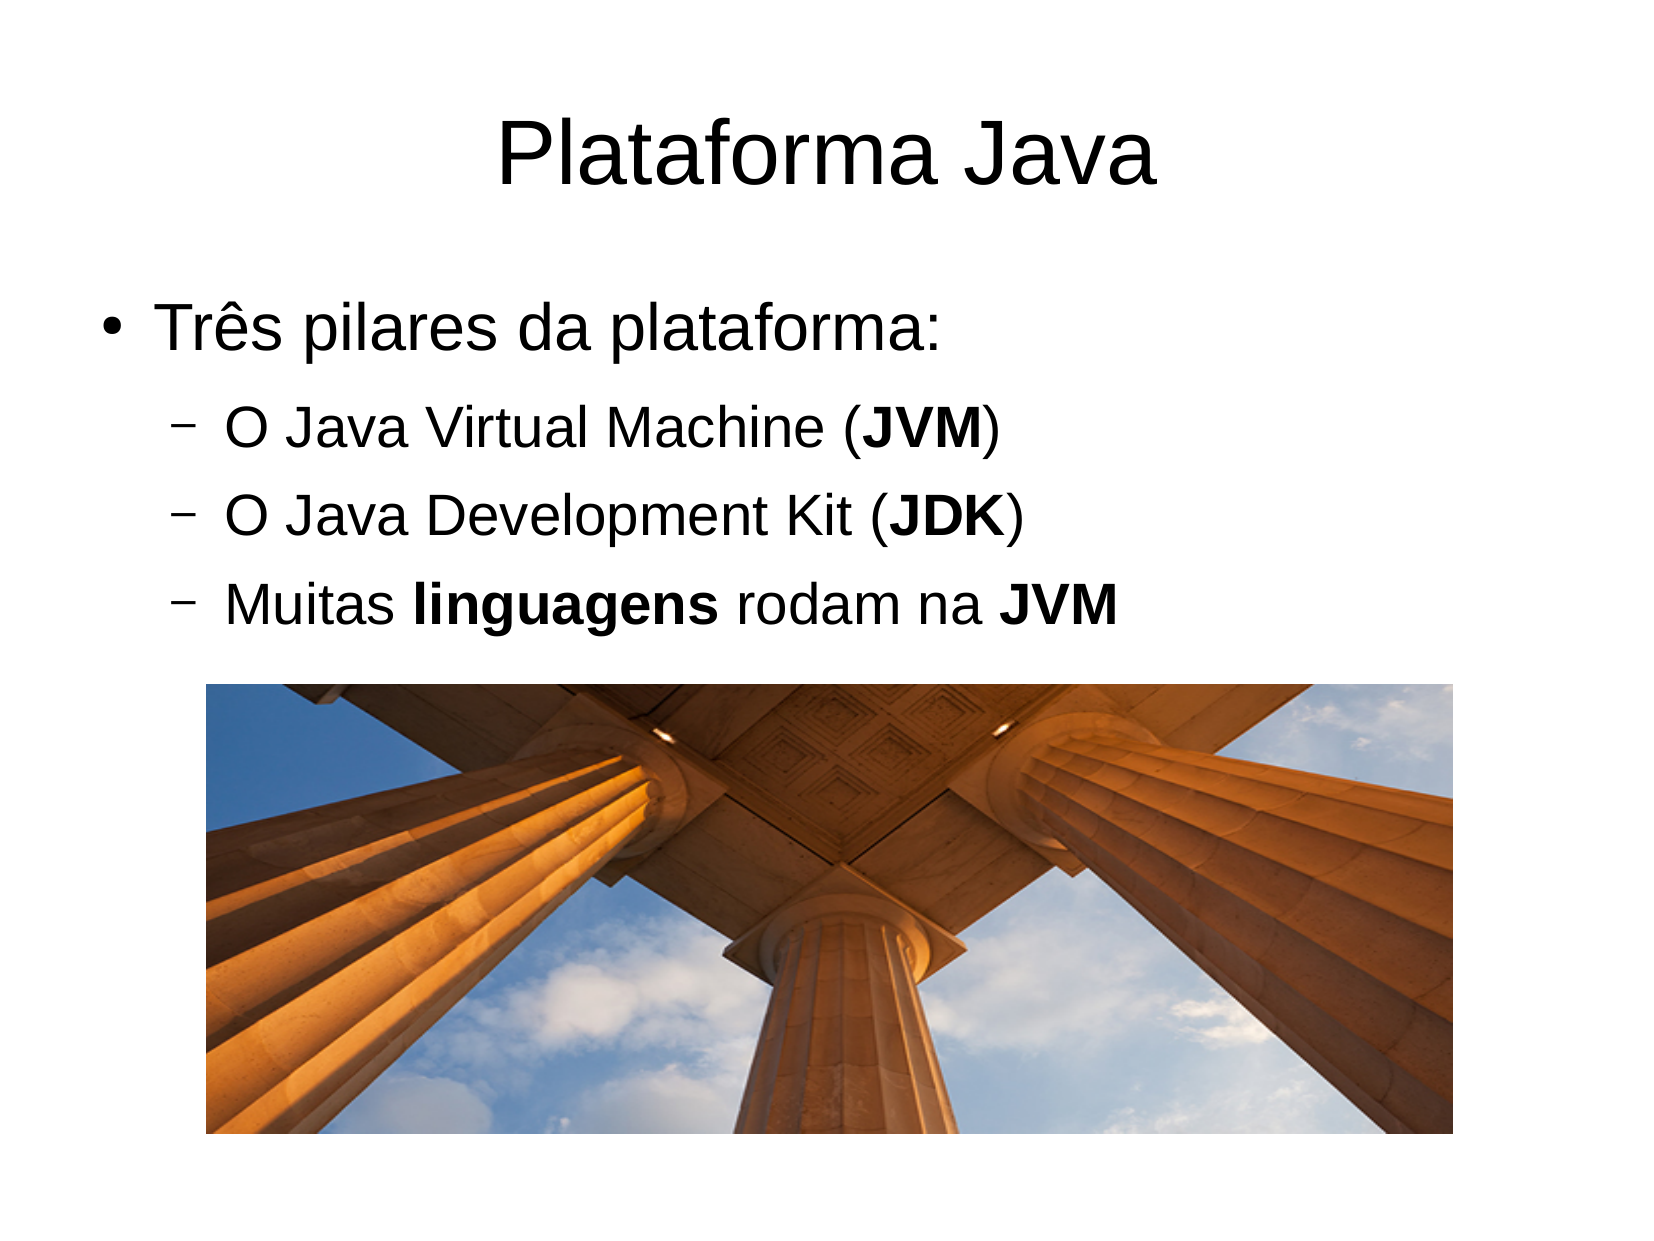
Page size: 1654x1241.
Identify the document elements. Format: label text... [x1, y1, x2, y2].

title Plataforma Java [82, 49, 1571, 257]
picture [206, 684, 1453, 1134]
list Três pilares da plataforma: O Java Virtual Machine (JVM) O Java Development Kit (JDK) Muitas linguagens rodam na JVM [82, 290, 1571, 1010]
